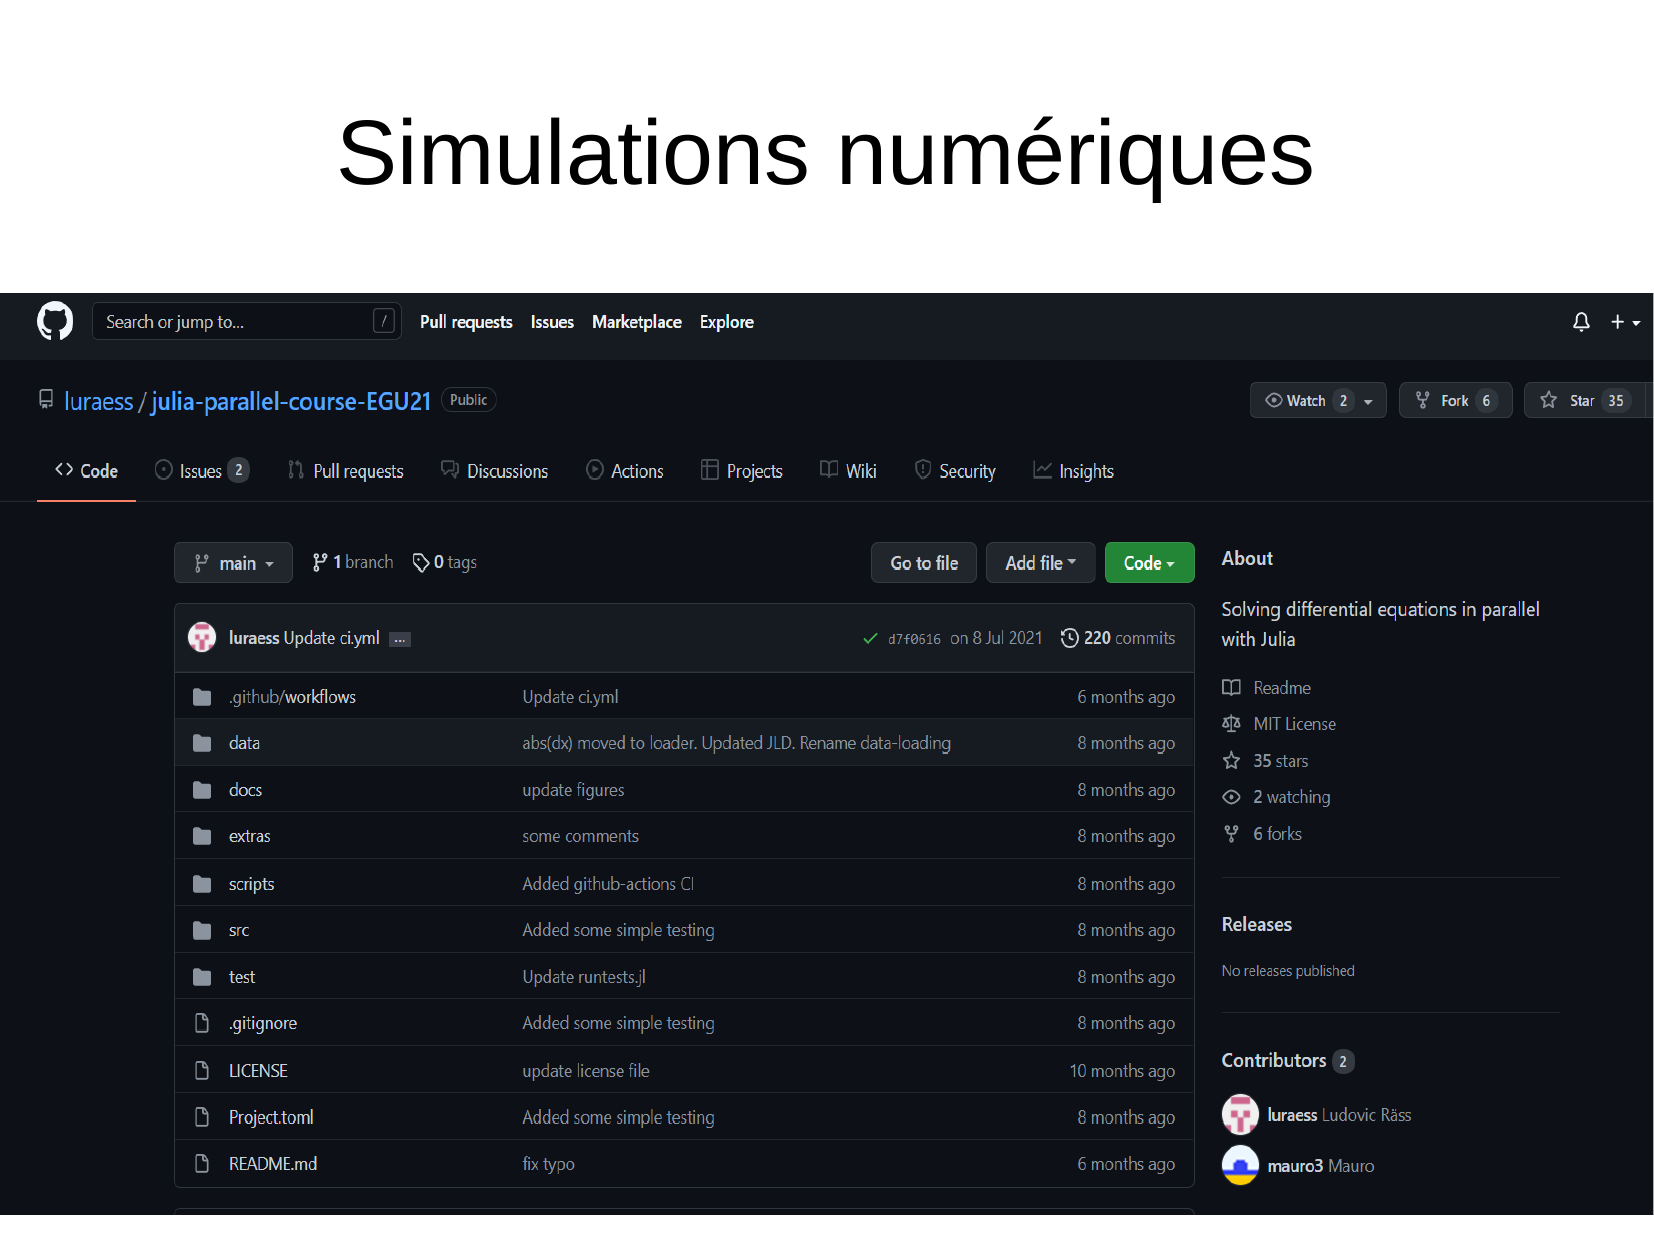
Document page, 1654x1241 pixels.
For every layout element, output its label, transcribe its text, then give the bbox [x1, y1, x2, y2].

picture [0, 293, 1654, 1216]
title Simulations numériques [82, 49, 1571, 257]
